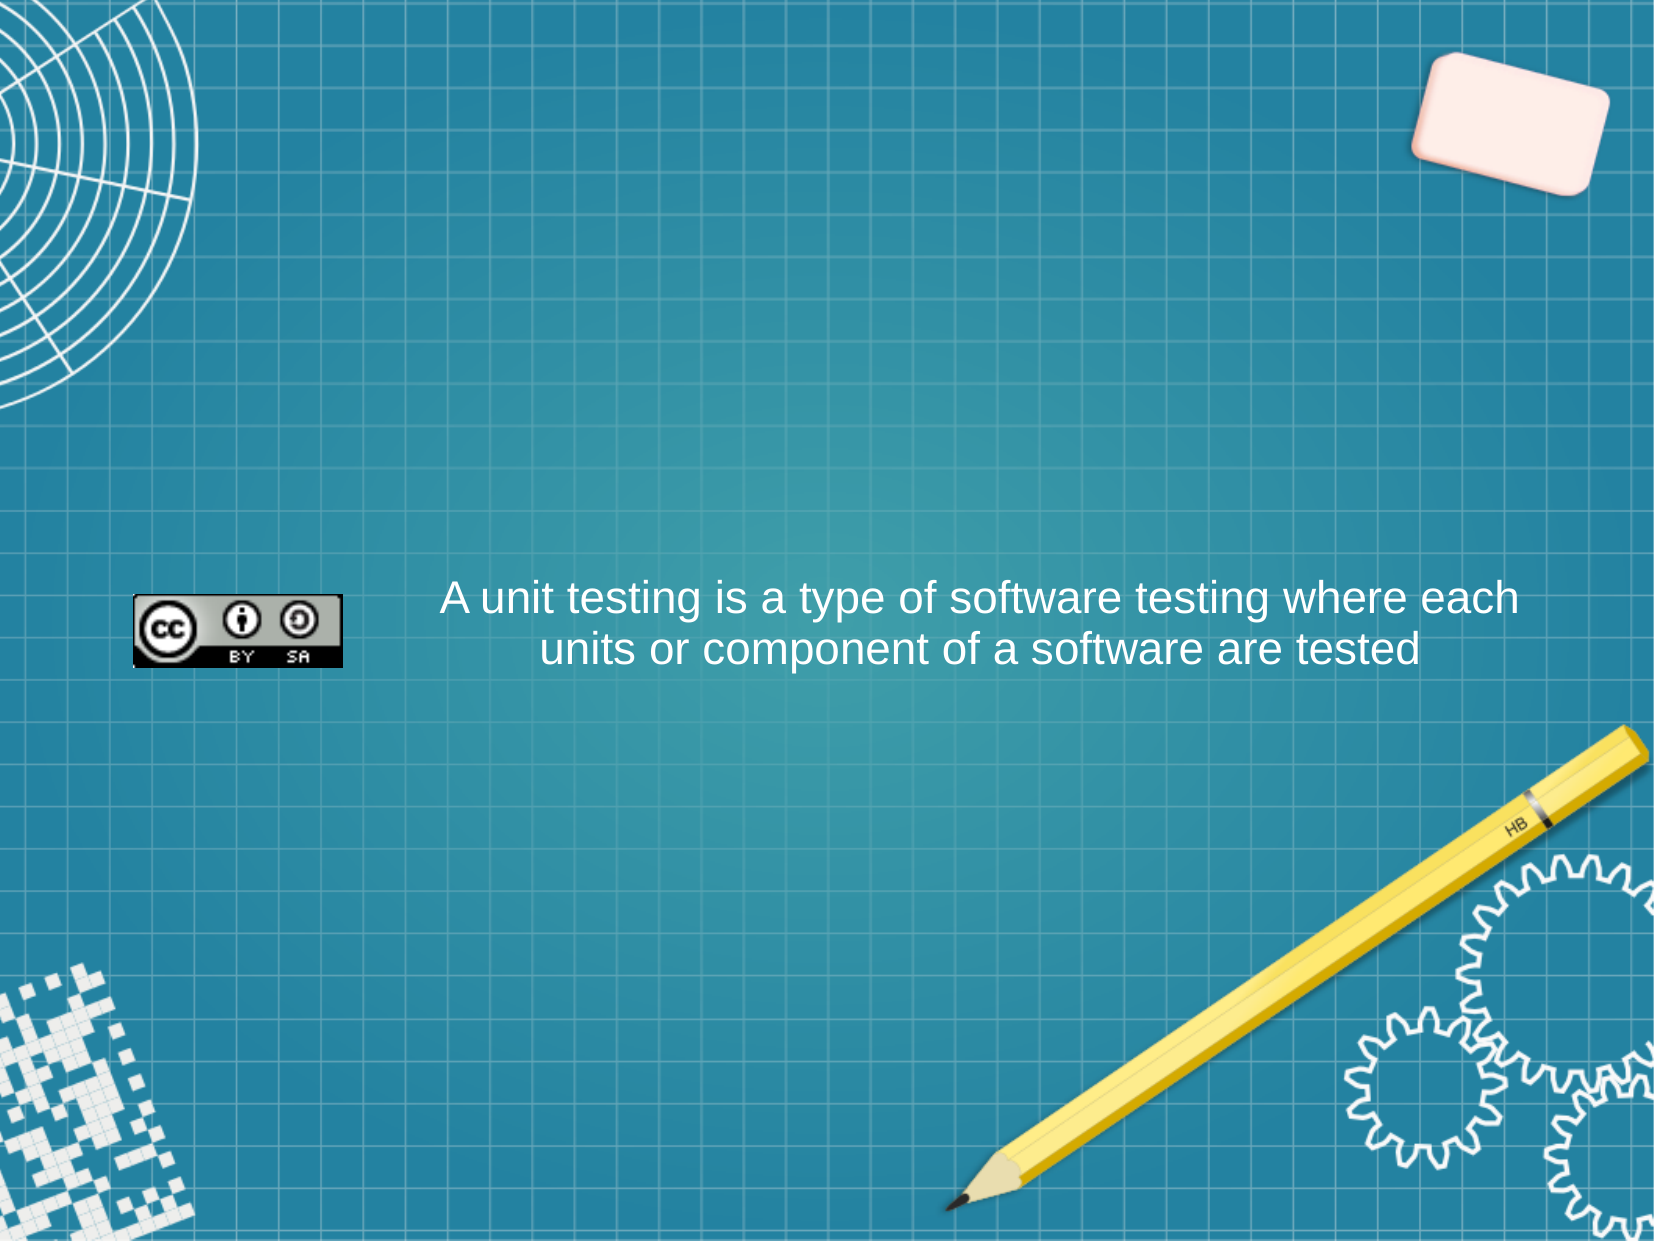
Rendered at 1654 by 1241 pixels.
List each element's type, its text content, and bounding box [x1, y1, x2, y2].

picture [0, 0, 1654, 1241]
title A unit testing is a type of software testing where each units or component of a software are tested [389, 519, 1571, 727]
